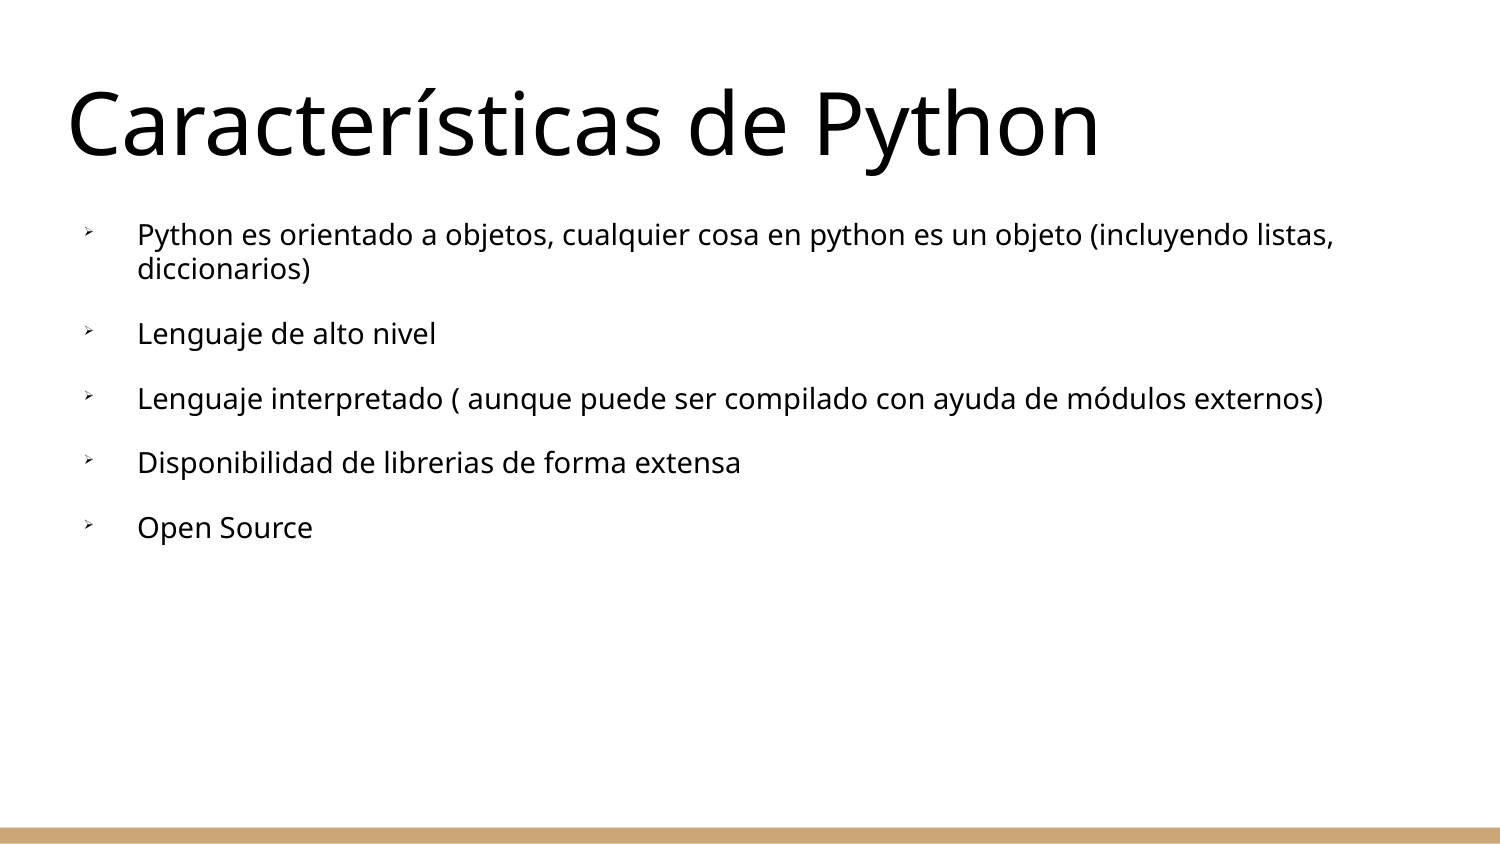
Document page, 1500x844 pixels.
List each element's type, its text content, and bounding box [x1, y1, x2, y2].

title Características de Python [51, 51, 1449, 189]
list Python es orientado a objetos, cualquier cosa en python es un objeto (incluyendo listas, diccionarios) Lenguaje de alto nivel Lenguaje interpretado ( aunque puede ser compilado con ayuda de módulos externos) Disponibilidad de librerias de forma extensa Open Source [51, 200, 1449, 752]
